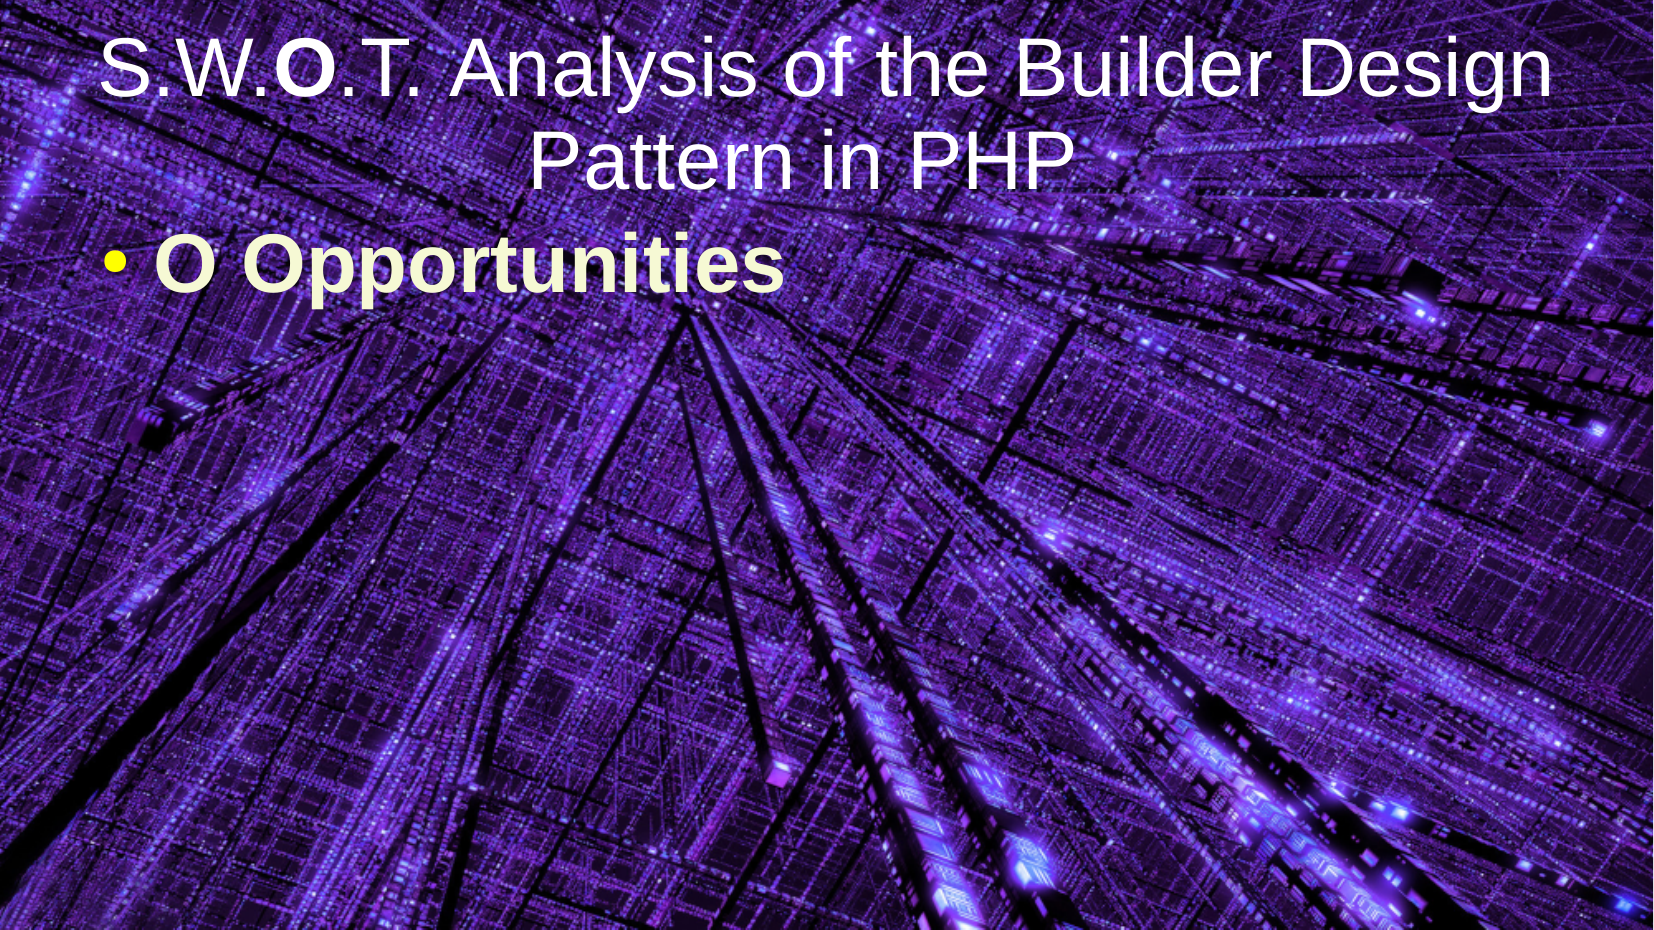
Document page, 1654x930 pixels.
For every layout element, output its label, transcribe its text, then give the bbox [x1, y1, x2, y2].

title S.W.O.T. Analysis of the Builder Design Pattern in PHP [82, 21, 1571, 208]
picture [0, 0, 1654, 930]
list O Opportunities [82, 217, 1571, 757]
